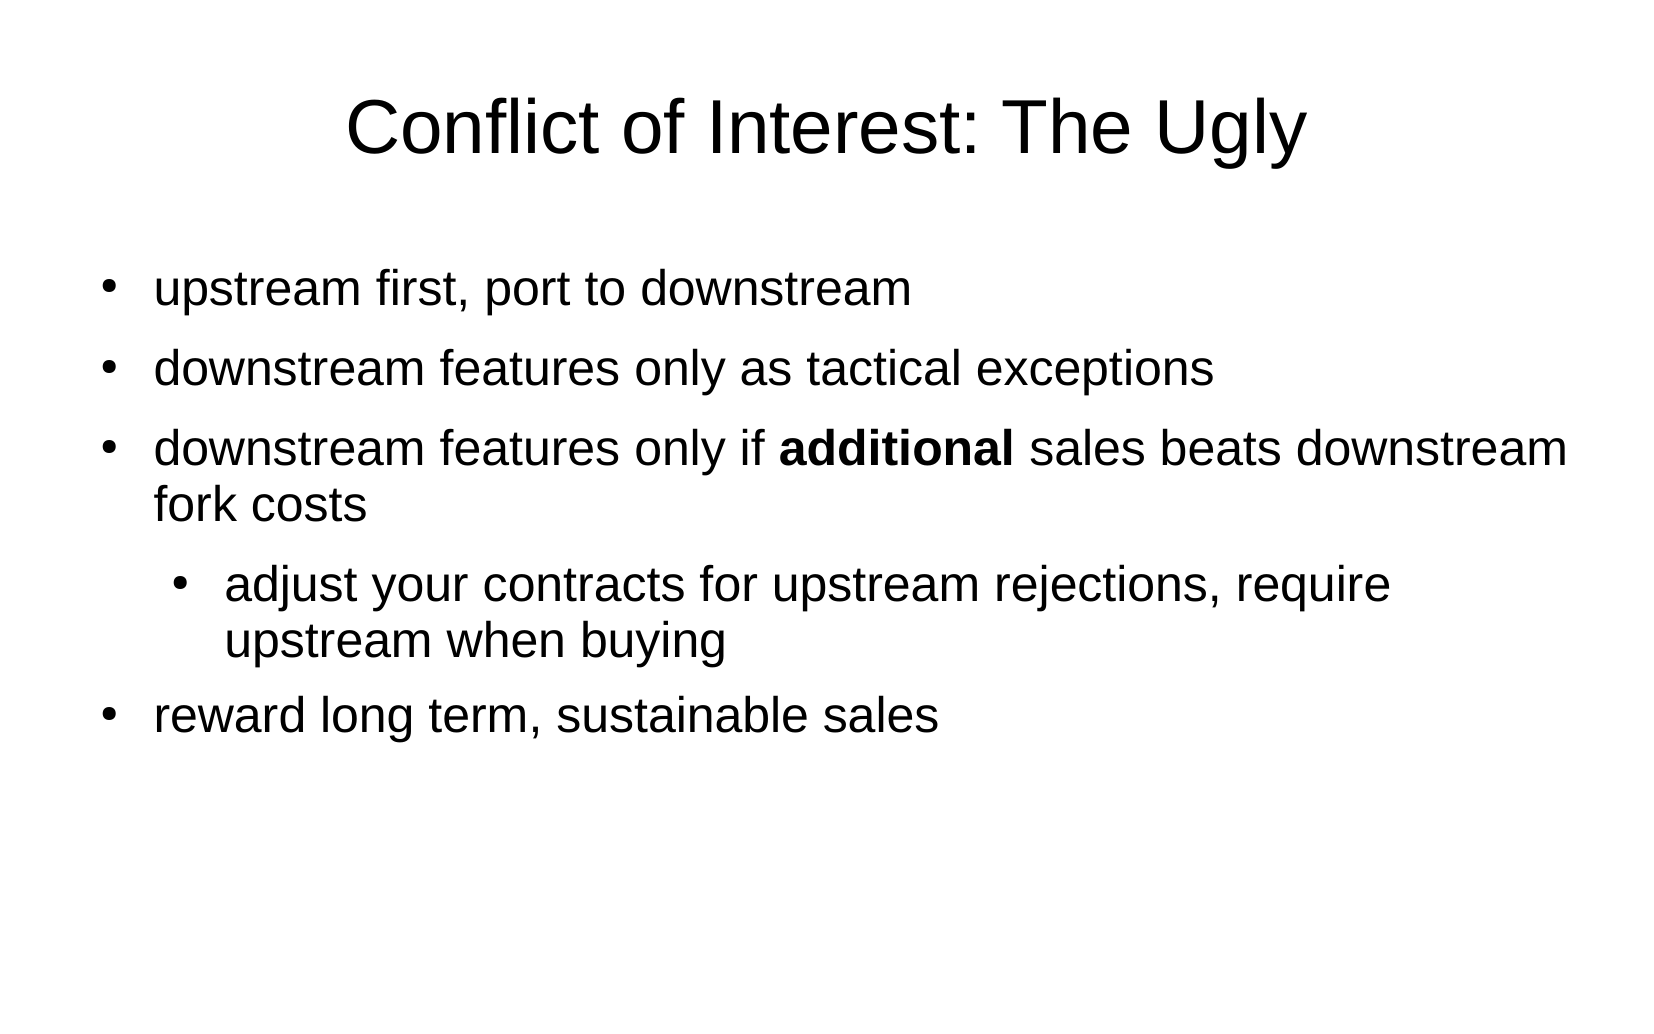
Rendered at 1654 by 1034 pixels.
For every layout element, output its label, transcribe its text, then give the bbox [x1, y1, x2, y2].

title Conflict of Interest: The Ugly [82, 41, 1571, 214]
list upstream first, port to downstream downstream features only as tactical exceptions downstream features only if additional sales beats downstream fork costs adjust your contracts for upstream rejections, require upstream when buying reward long term, sustainable sales [82, 259, 1571, 981]
